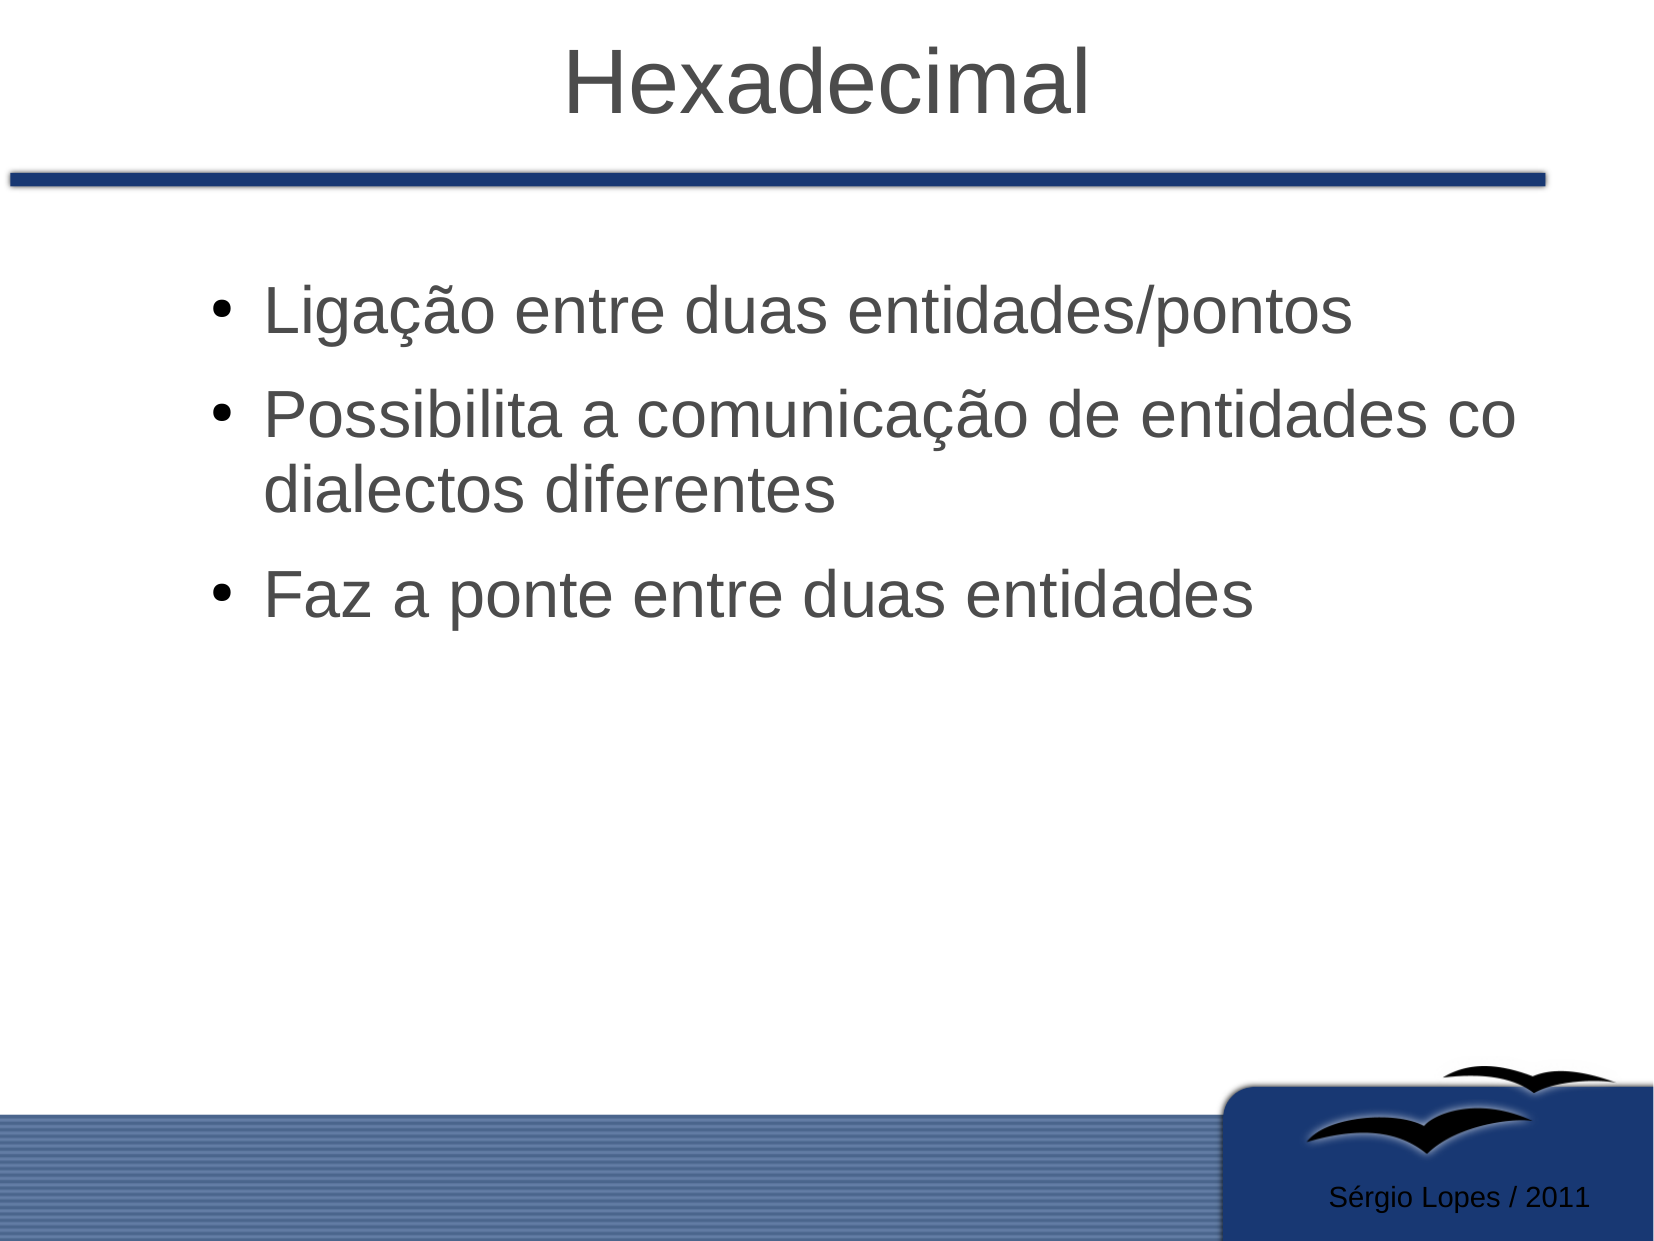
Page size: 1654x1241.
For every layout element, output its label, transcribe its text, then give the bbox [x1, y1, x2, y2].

list Ligação entre duas entidades/pontos Possibilita a comunicação de entidades co dialectos diferentes Faz a ponte entre duas entidades [121, 273, 1534, 1056]
text_box Sérgio Lopes / 2011 [1328, 1181, 1588, 1214]
title Hexadecimal [121, 0, 1534, 164]
picture [0, 0, 1654, 1241]
